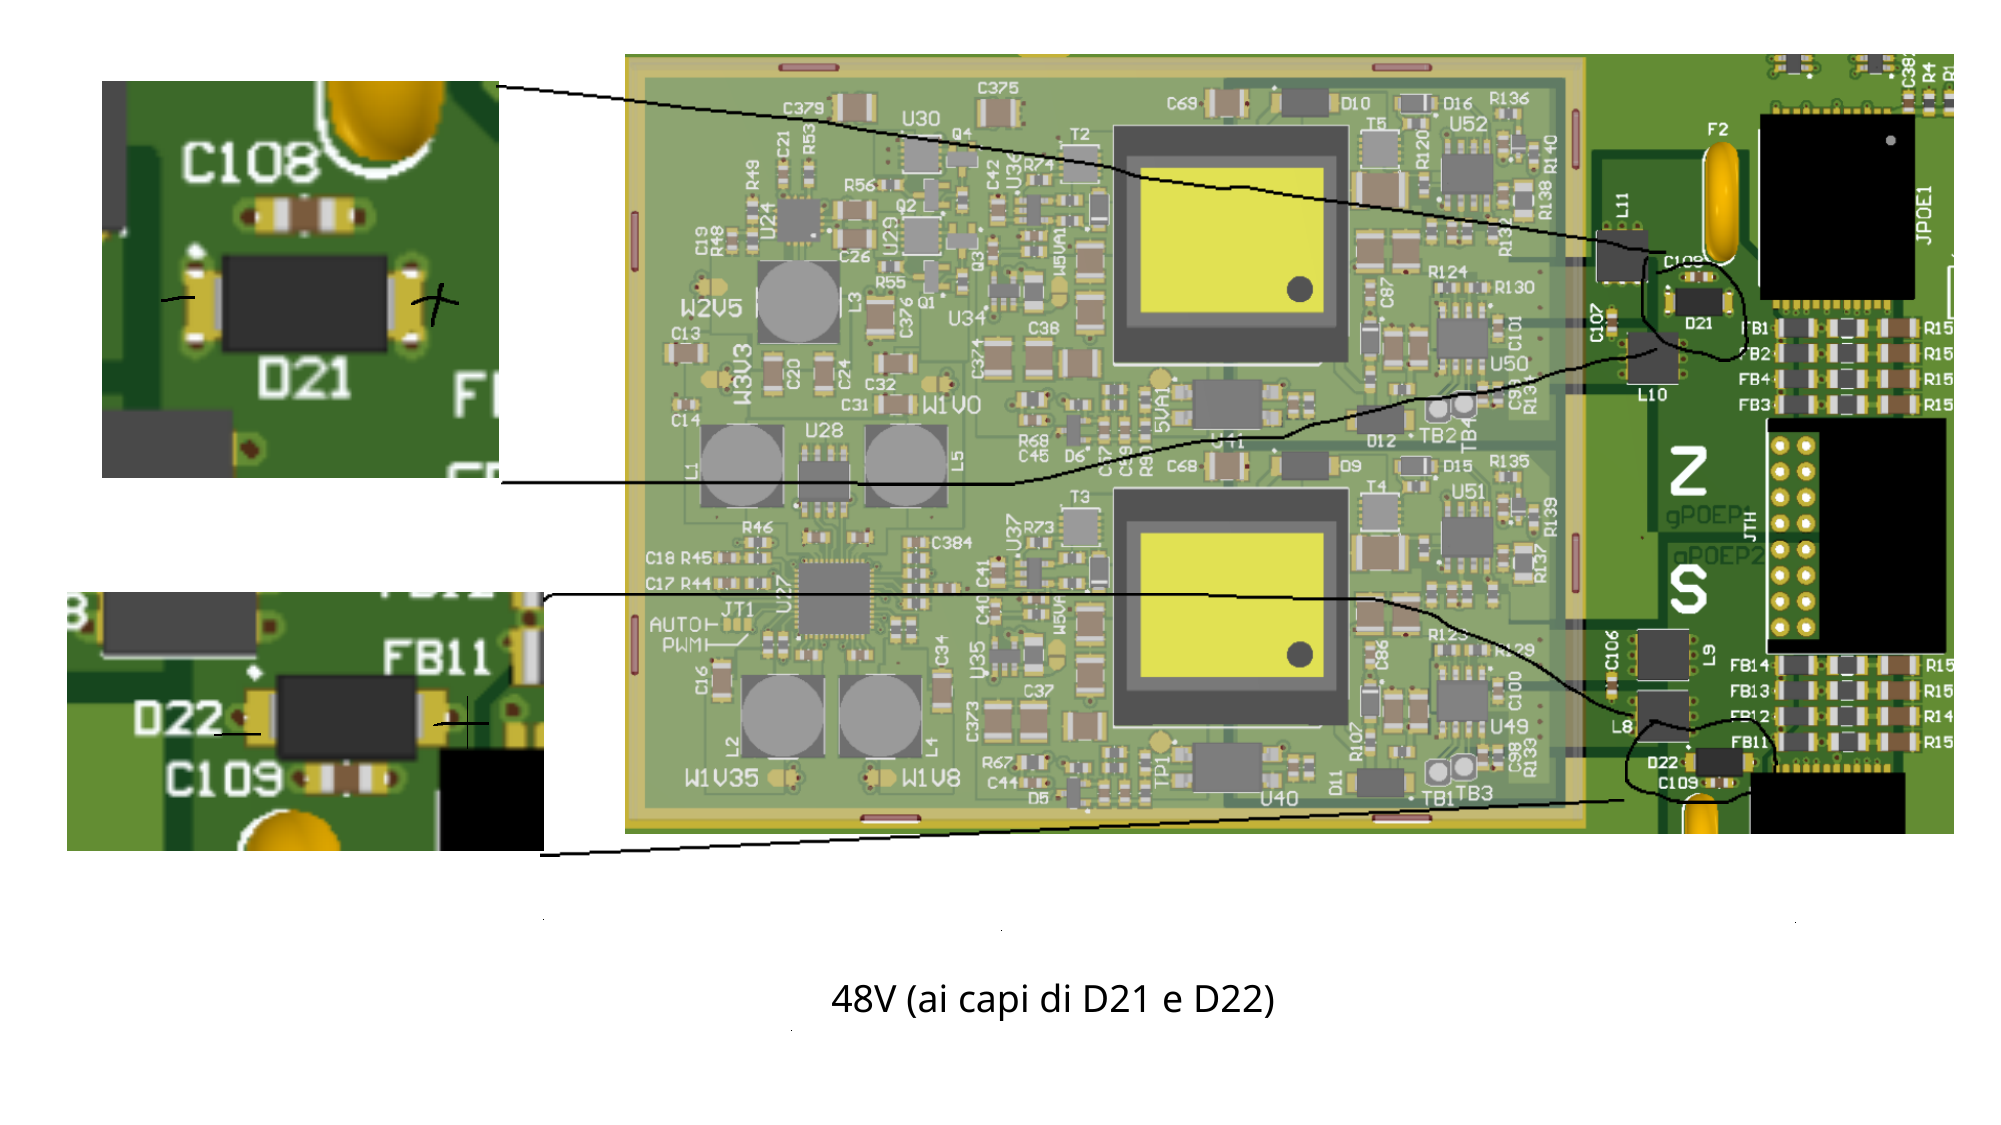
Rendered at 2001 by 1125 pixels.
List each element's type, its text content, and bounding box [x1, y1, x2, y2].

picture [67, 54, 1954, 857]
text_box 48V (ai capi di D21 e D22) [816, 967, 1724, 1029]
